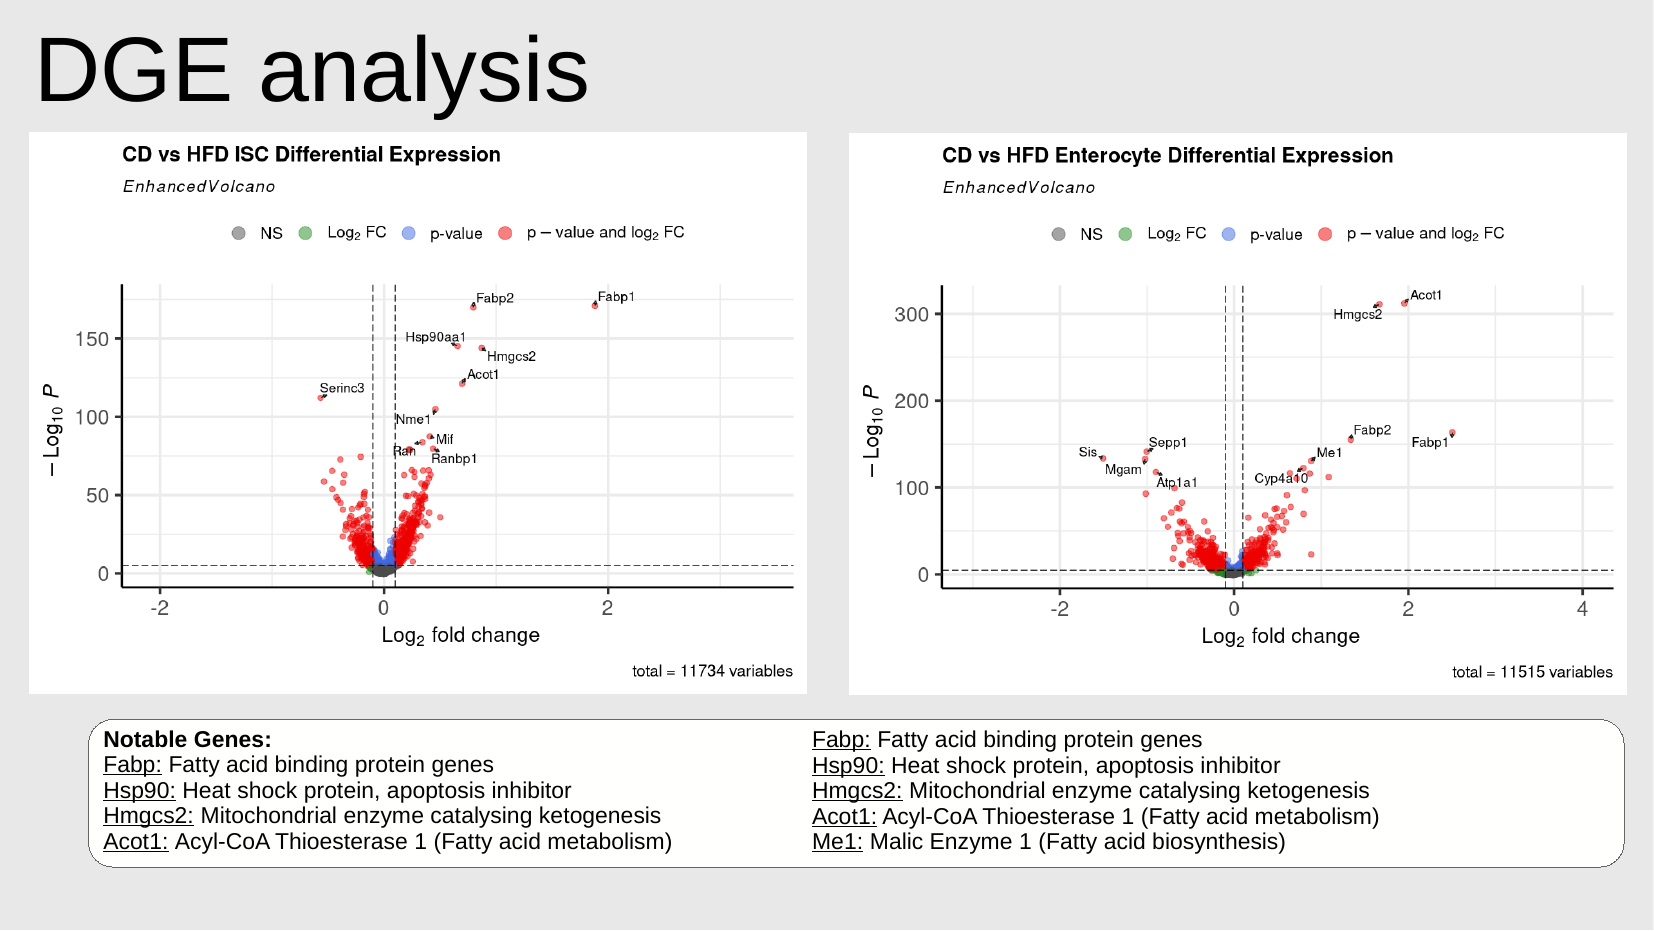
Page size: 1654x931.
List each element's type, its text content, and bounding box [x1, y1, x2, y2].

text_box Notable Genes: Fabp: Fatty acid binding protein genes Hsp90: Heat shock protein, apoptosis inhibitor Hmgcs2: Mitochondrial enzyme catalysing ketogenesis Acot1: Acyl-CoA Thioesterase 1 (Fatty acid metabolism) [88, 719, 797, 913]
text_box Fabp: Fatty acid binding protein genes Hsp90: Heat shock protein, apoptosis inhibitor Hmgcs2: Mitochondrial enzyme catalysing ketogenesis Acot1: Acyl-CoA Thioesterase 1 (Fatty acid metabolism) Me1: Malic Enzyme 1 (Fatty acid biosynthesis) [797, 694, 1506, 931]
picture [29, 132, 807, 694]
picture [849, 133, 1627, 695]
text_box [1506, 719, 1625, 868]
title DGE analysis [29, 0, 597, 132]
